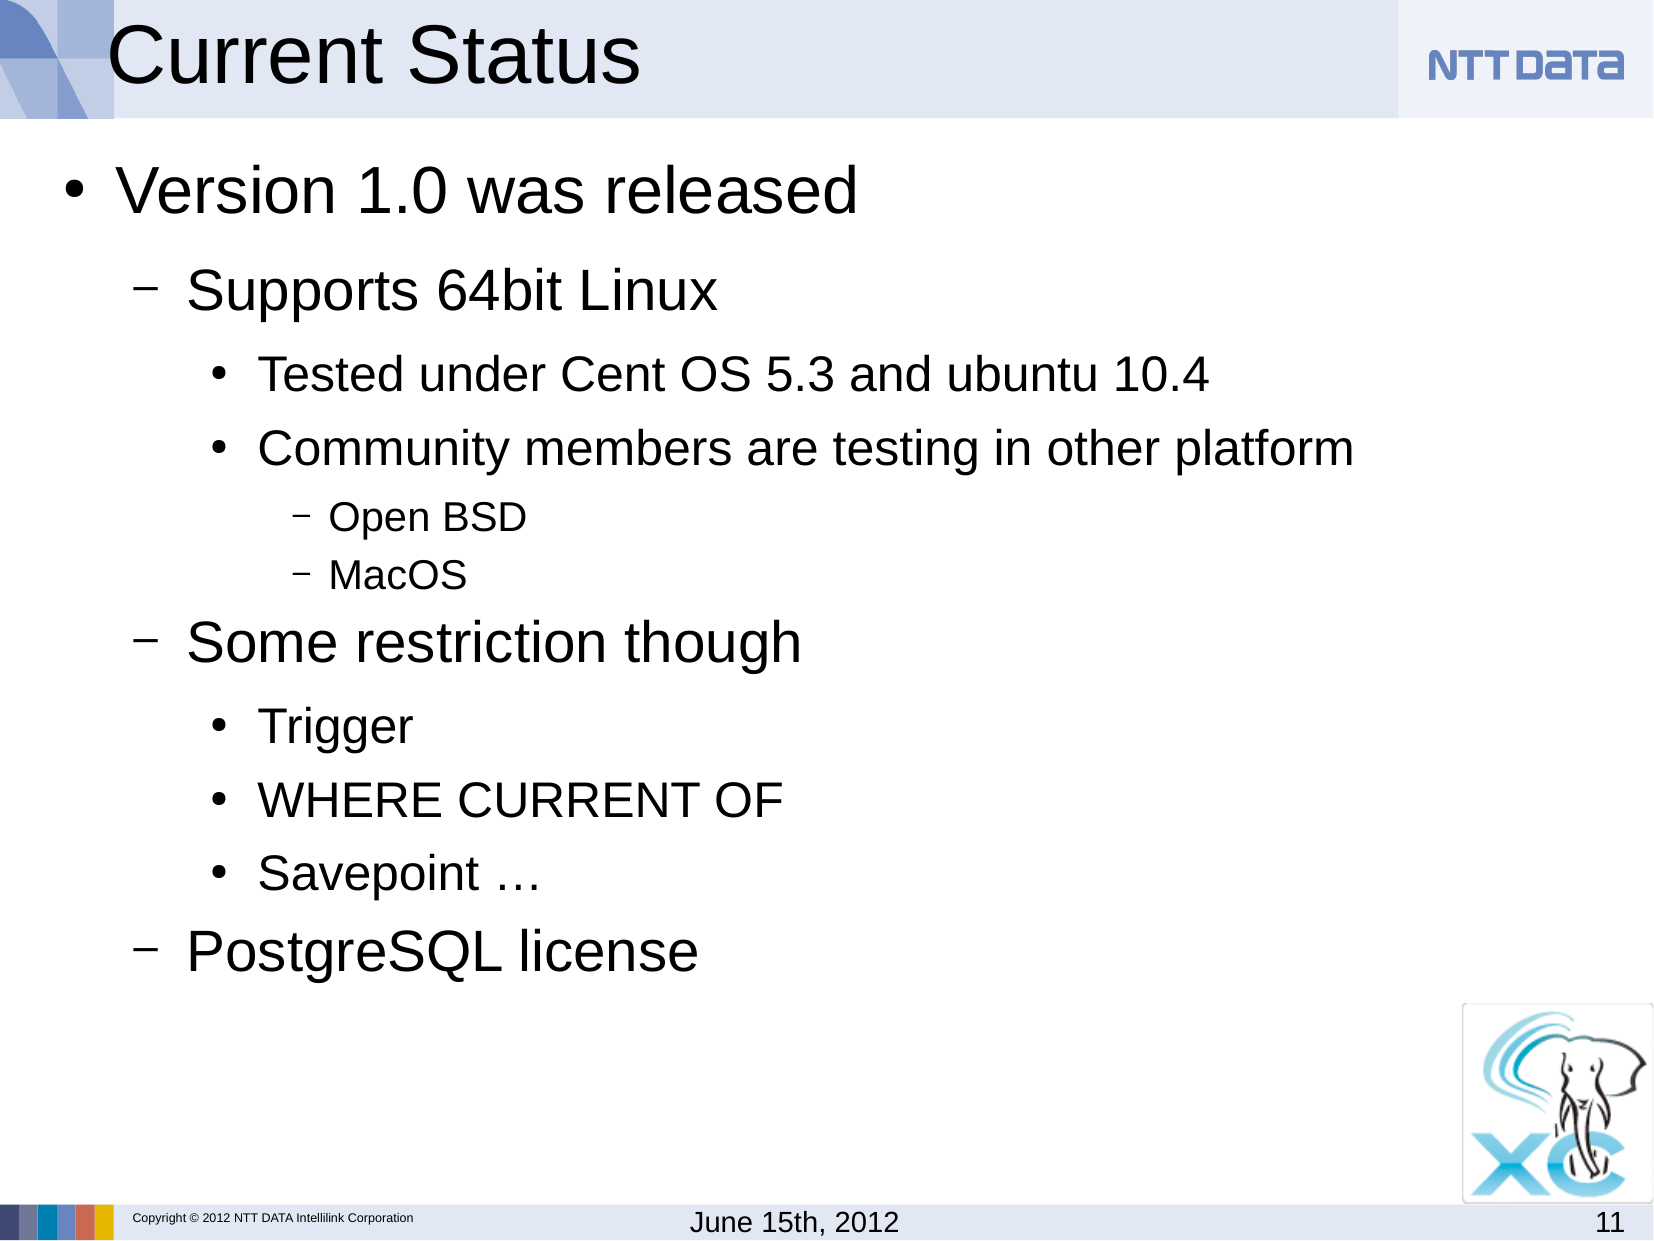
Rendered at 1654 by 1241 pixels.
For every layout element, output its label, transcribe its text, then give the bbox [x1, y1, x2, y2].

list Version 1.0 was released Supports 64bit Linux Tested under Cent OS 5.3 and ubuntu 10.4 Community members are testing in other platform Open BSD MacOS Some restriction though Trigger WHERE CURRENT OF Savepoint … PostgreSQL license [44, 153, 1501, 1182]
picture [1462, 1003, 1654, 1204]
picture [1429, 50, 1624, 80]
title Current Status [106, 7, 1399, 101]
picture [0, 0, 114, 119]
